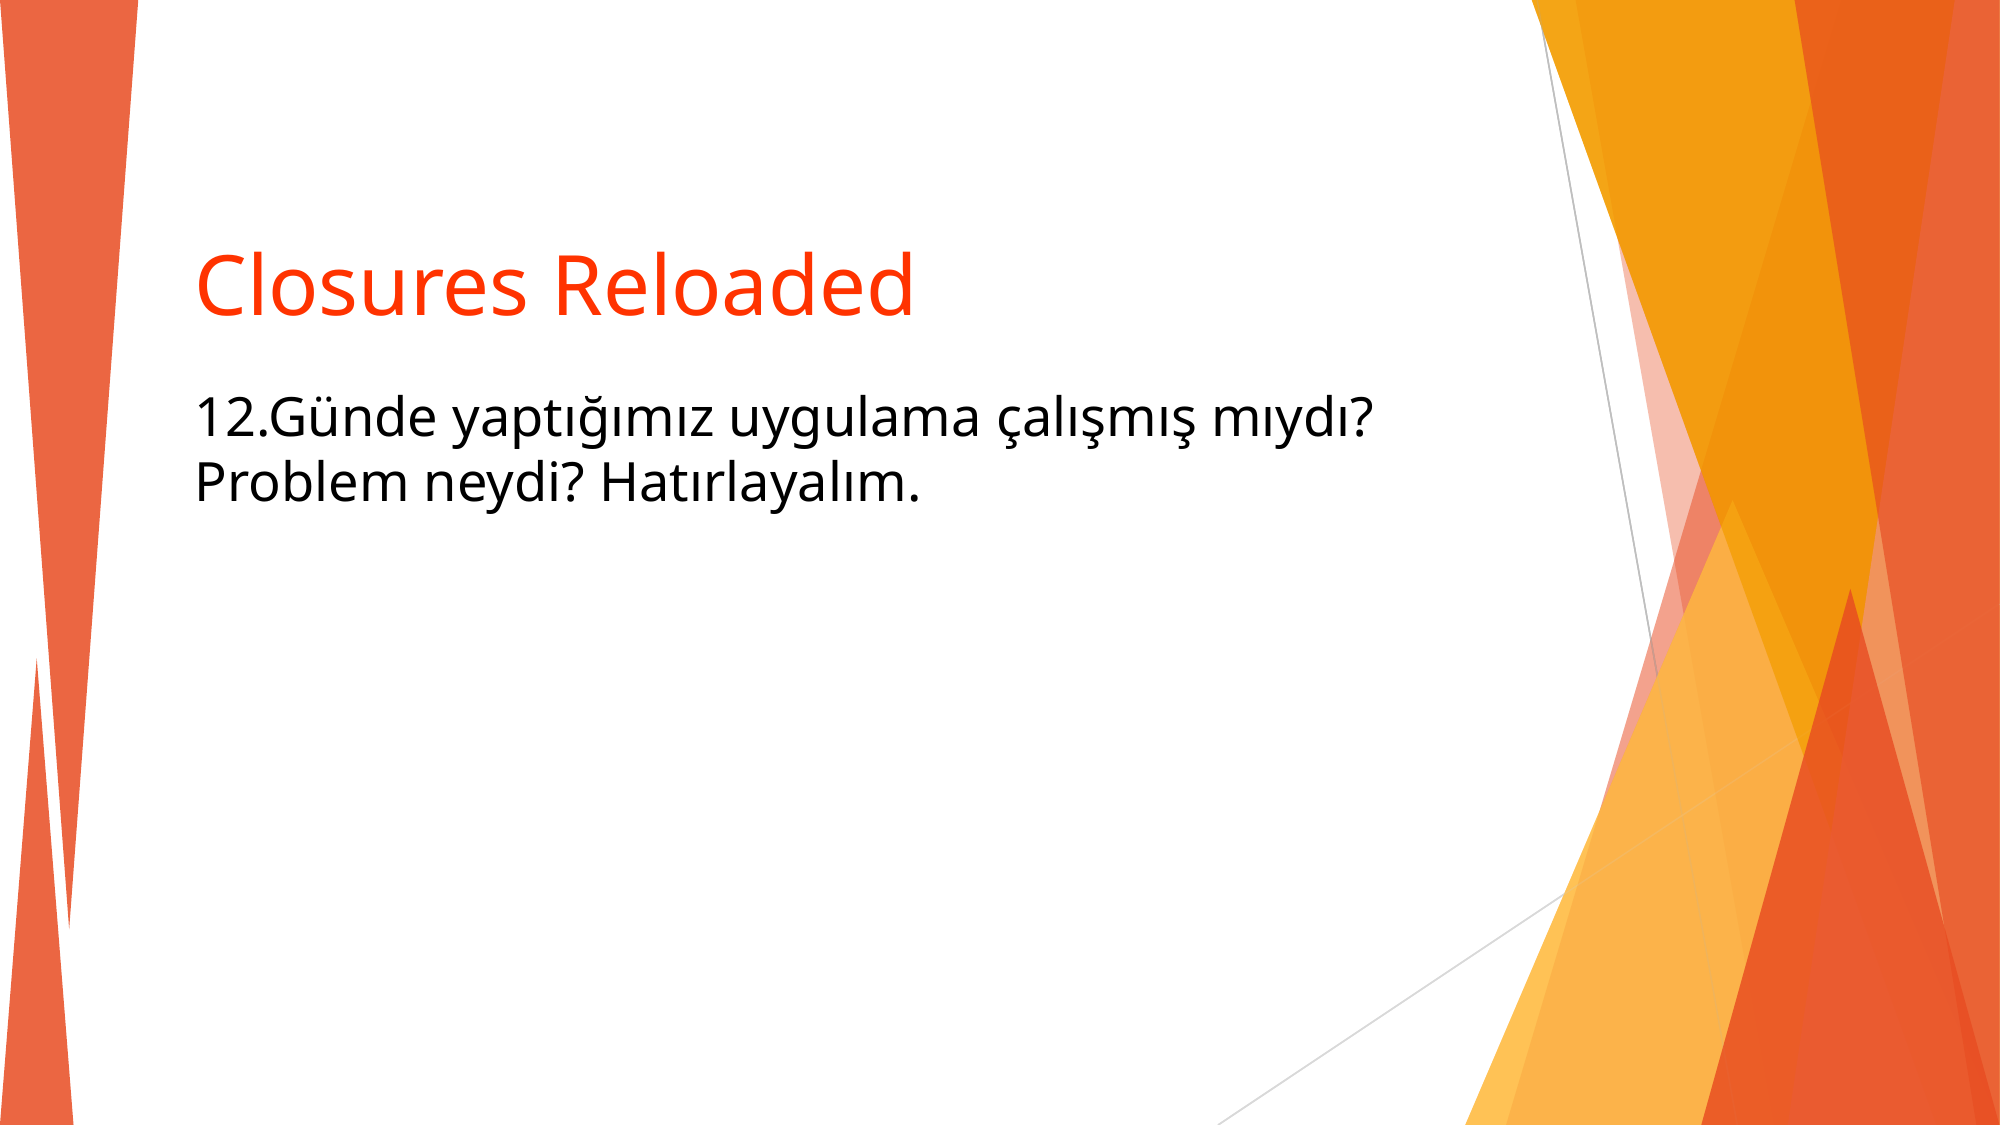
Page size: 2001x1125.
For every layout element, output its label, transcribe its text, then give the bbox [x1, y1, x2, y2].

text_box 12.Günde yaptığımız uygulama çalışmış mıydı? Problem neydi? Hatırlayalım. [180, 375, 1471, 555]
title Closures Reloaded [180, 224, 1531, 496]
